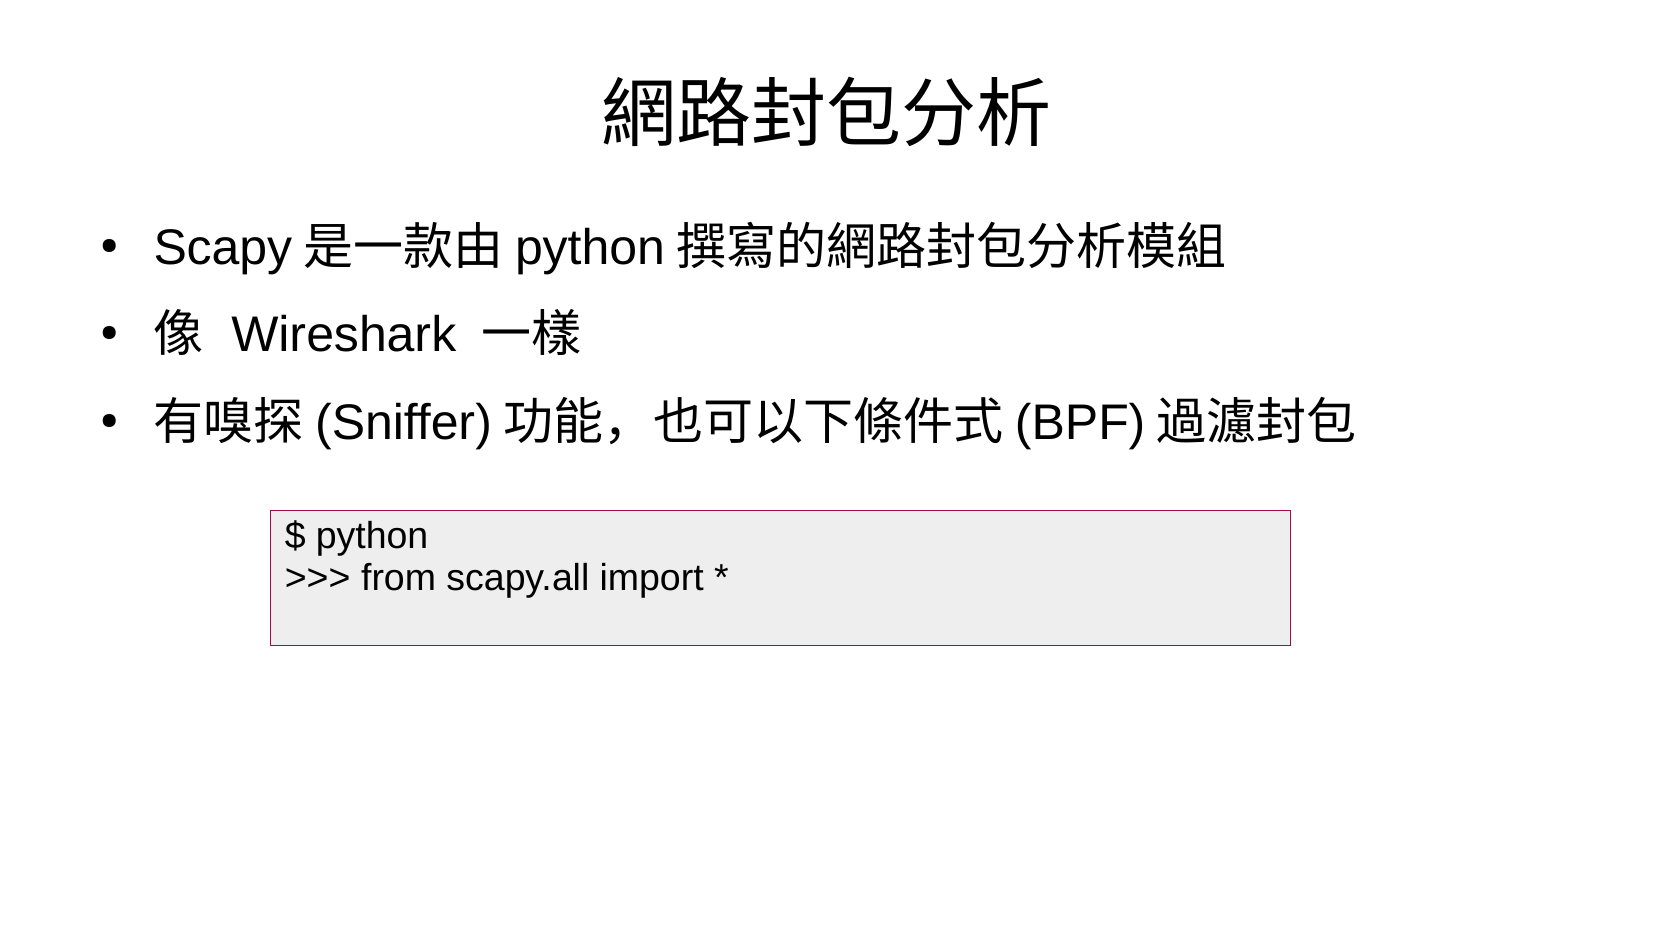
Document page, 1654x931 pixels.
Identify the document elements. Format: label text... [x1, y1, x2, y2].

list Scapy是一款由python撰寫的網路封包分析模組 像 Wireshark 一樣 有嗅探(Sniffer)功能，也可以下條件式(BPF)過濾封包 [82, 217, 1571, 758]
text_box $ python >>> from scapy.all import * [270, 510, 1291, 646]
title 網路封包分析 [82, 37, 1571, 193]
